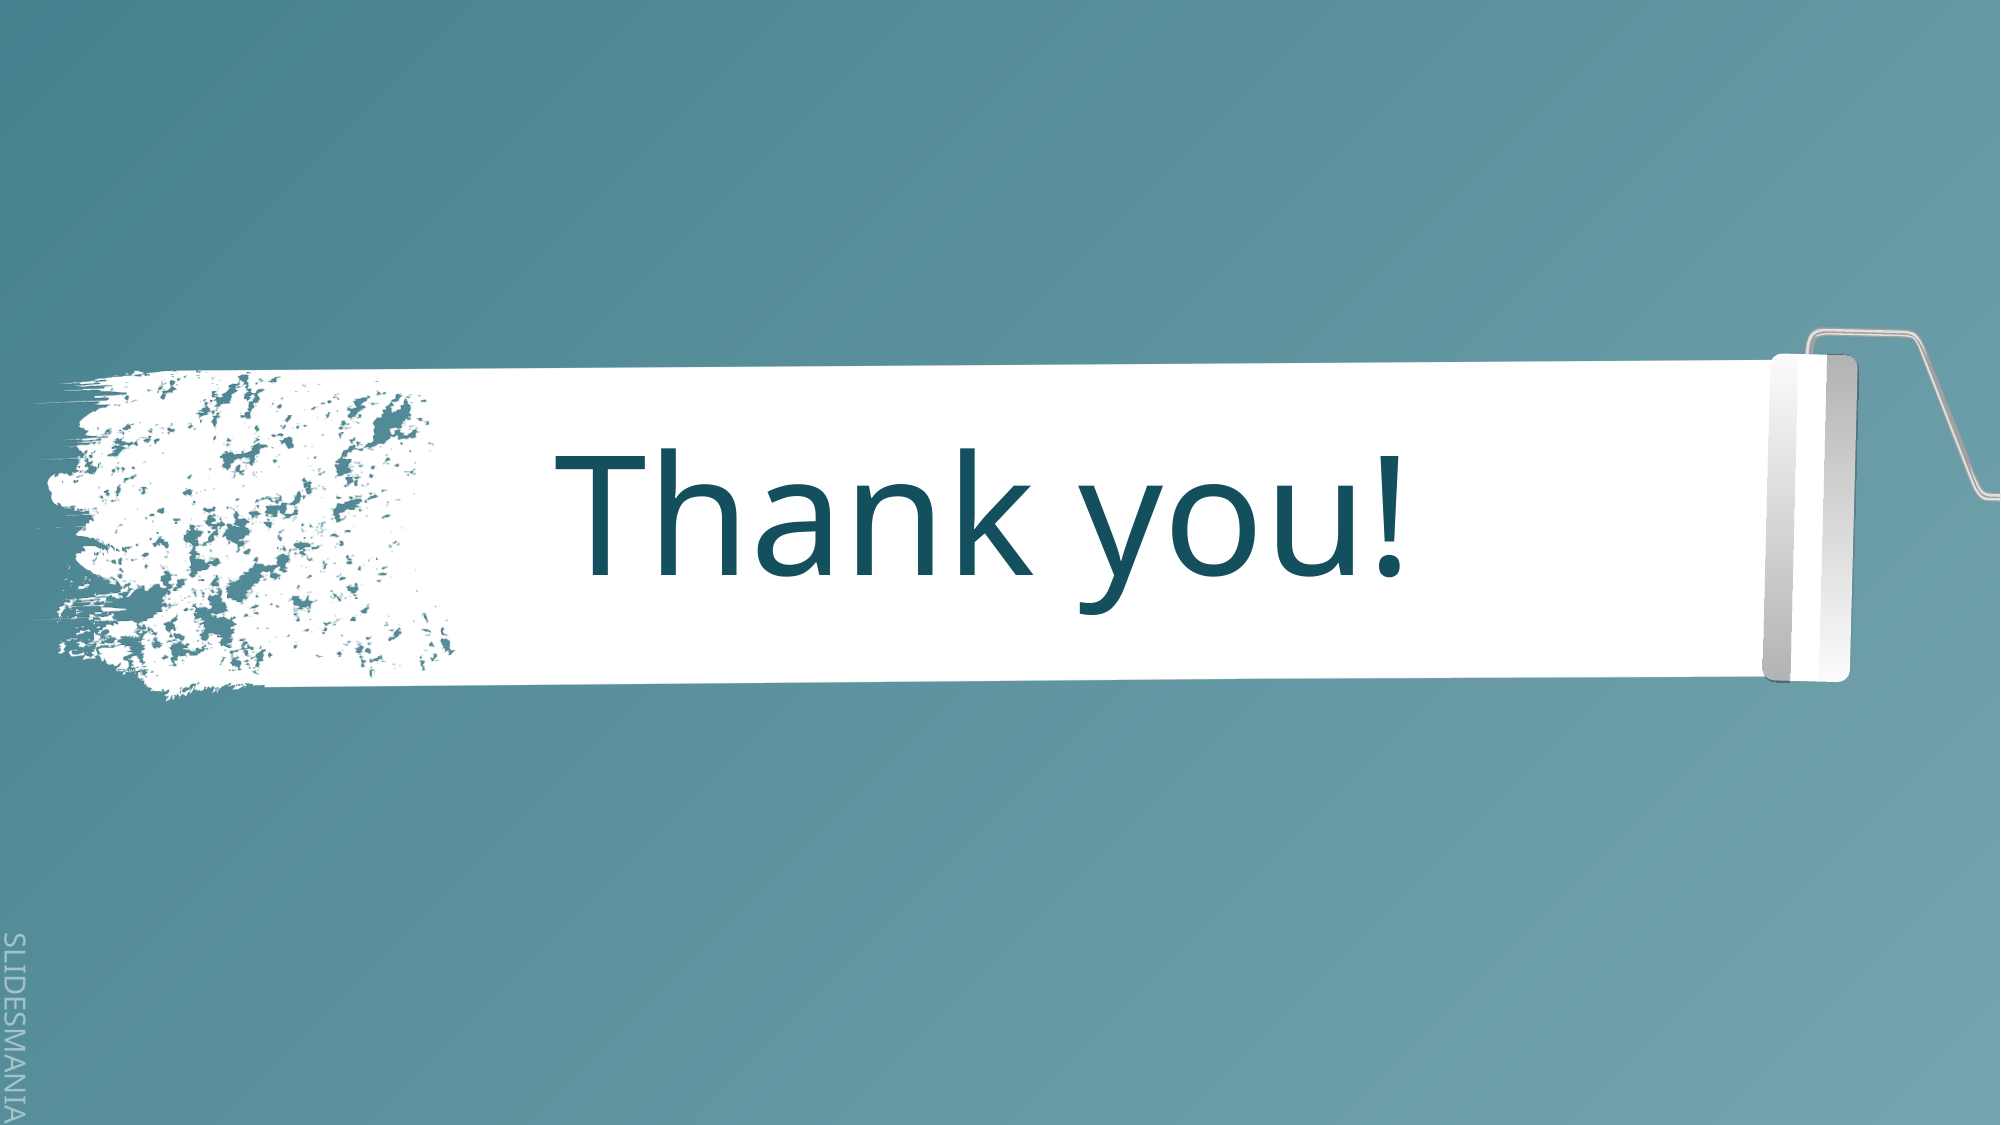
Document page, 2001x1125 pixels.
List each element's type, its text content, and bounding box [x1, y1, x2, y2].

title Thank you! [73, 348, 1894, 669]
picture [31, 359, 1820, 702]
